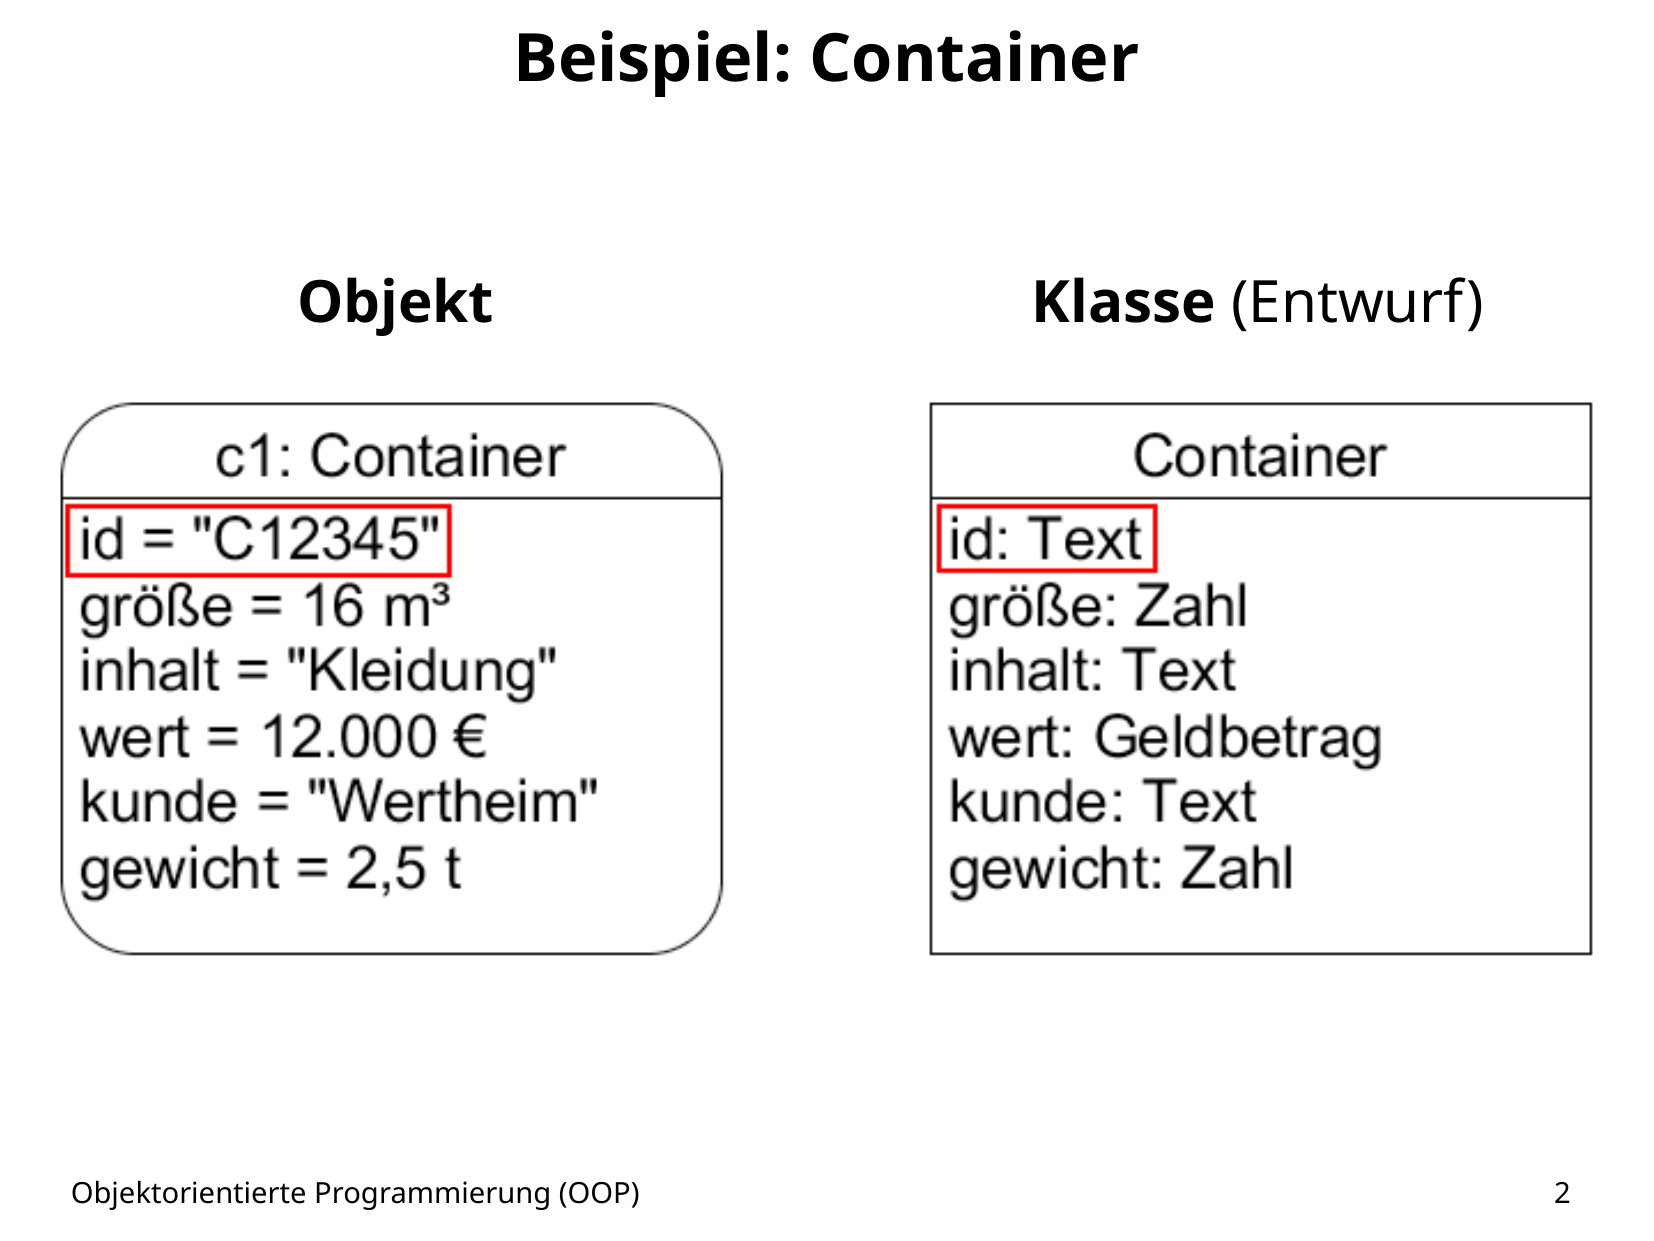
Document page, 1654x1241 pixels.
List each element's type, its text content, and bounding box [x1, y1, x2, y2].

picture [59, 401, 1595, 958]
list Klasse (Entwurf) [933, 259, 1583, 367]
list Objekt [70, 259, 721, 367]
title Beispiel: Container [0, 5, 1654, 107]
